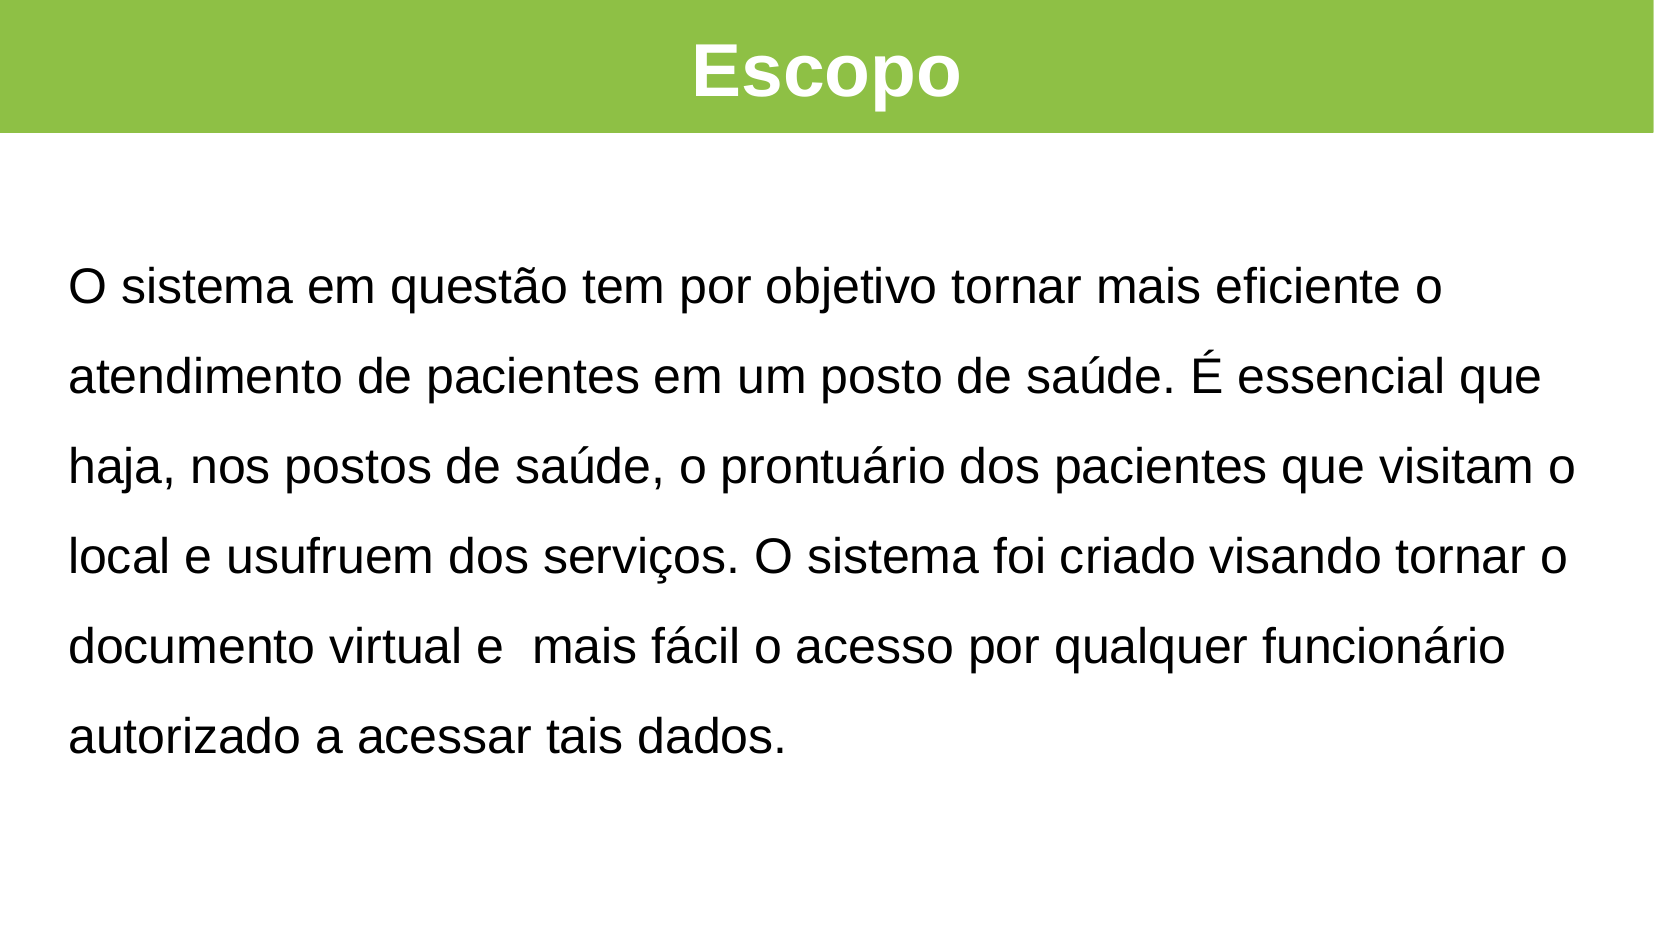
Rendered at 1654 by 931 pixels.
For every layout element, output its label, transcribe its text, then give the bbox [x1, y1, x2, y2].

text_box Escopo [0, 0, 1654, 132]
list O sistema em questão tem por objetivo tornar mais eficiente o atendimento de pacientes em um posto de saúde. É essencial que haja, nos postos de saúde, o prontuário dos pacientes que visitam o local e usufruem dos serviços. O sistema foi criado visando tornar o documento virtual e mais fácil o acesso por qualquer funcionário autorizado a acessar tais dados. [53, 132, 1621, 804]
